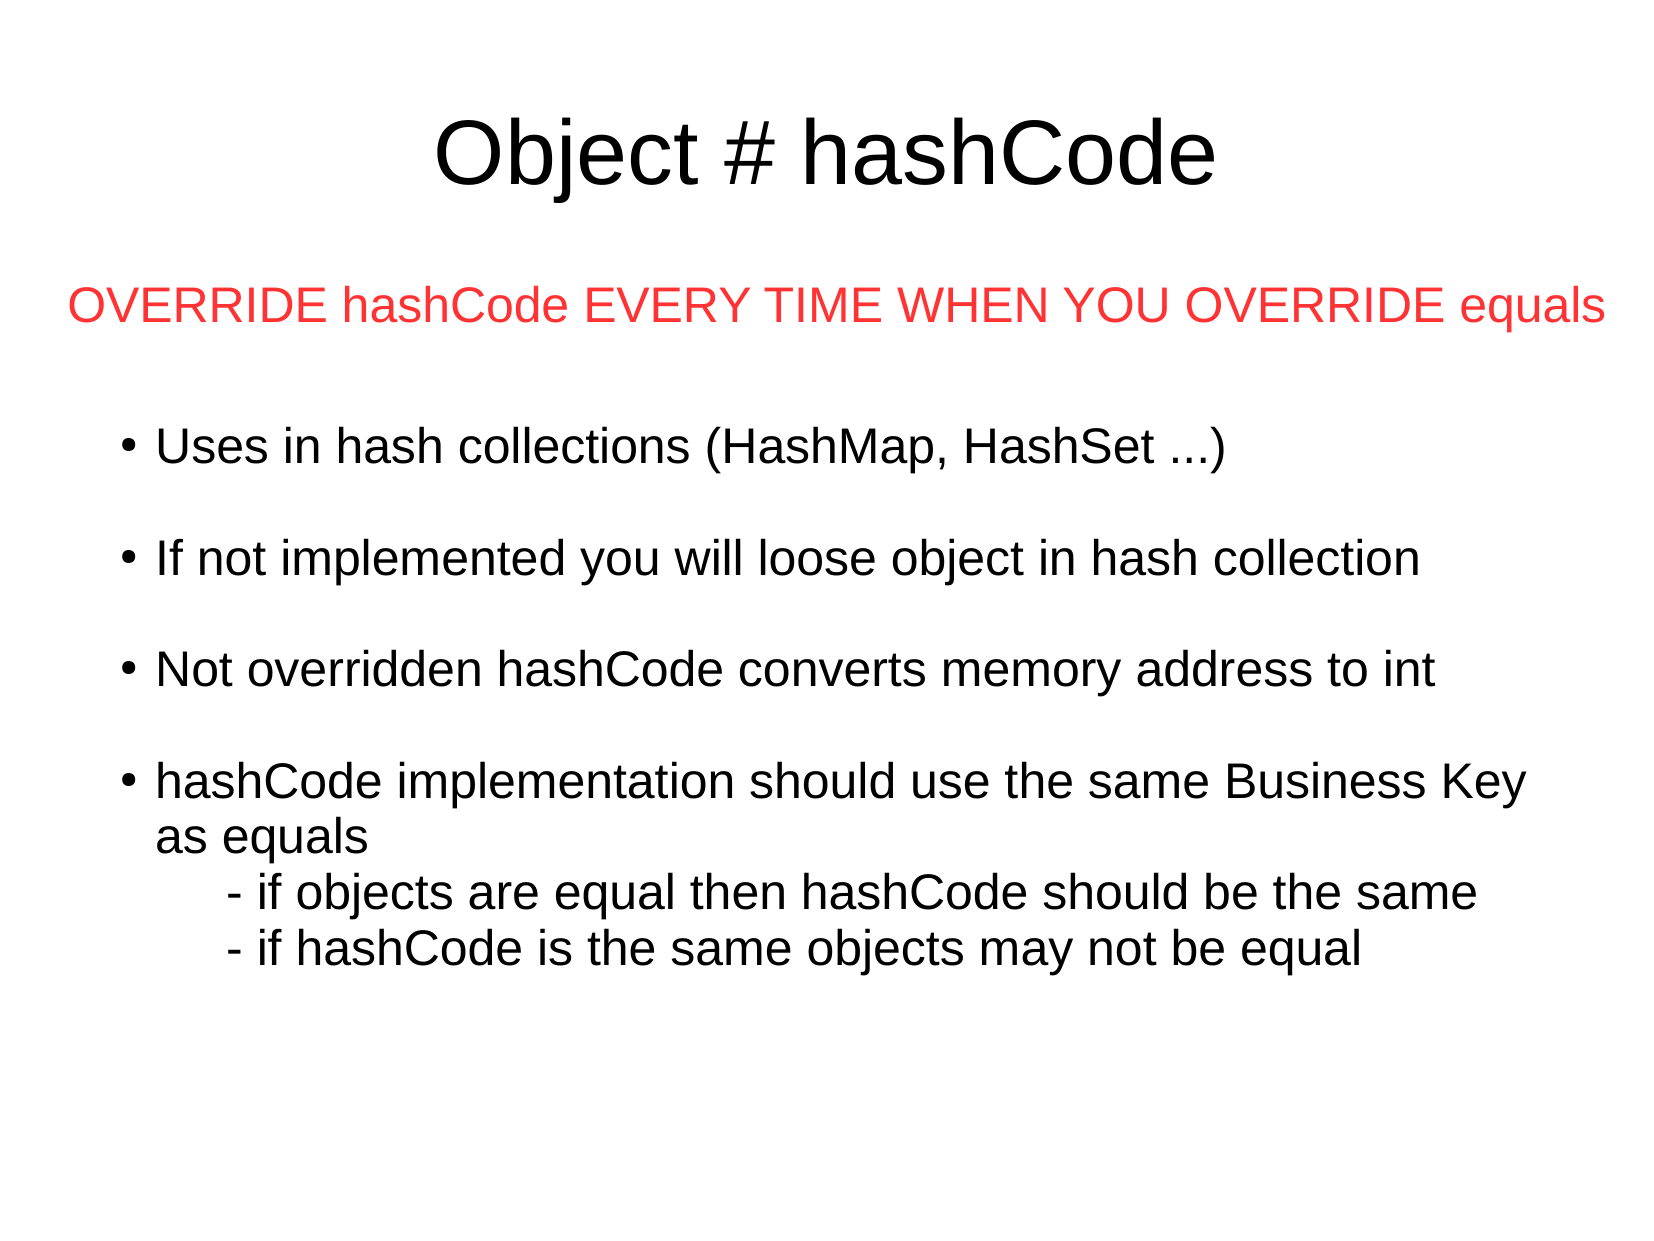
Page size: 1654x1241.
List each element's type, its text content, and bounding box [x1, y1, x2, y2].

text_box Uses in hash collections (HashMap, HashSet ...) If not implemented you will loose object in hash collection Not overridden hashCode converts memory address to int hashCode implementation should use the same Business Key as equals - if objects are equal then hashCode should be the same - if hashCode is the same objects may not be equal [105, 411, 1546, 984]
text_box OVERRIDE hashCode EVERY TIME WHEN YOU OVERRIDE equals [52, 270, 1626, 341]
title Object # hashCode [82, 49, 1571, 257]
